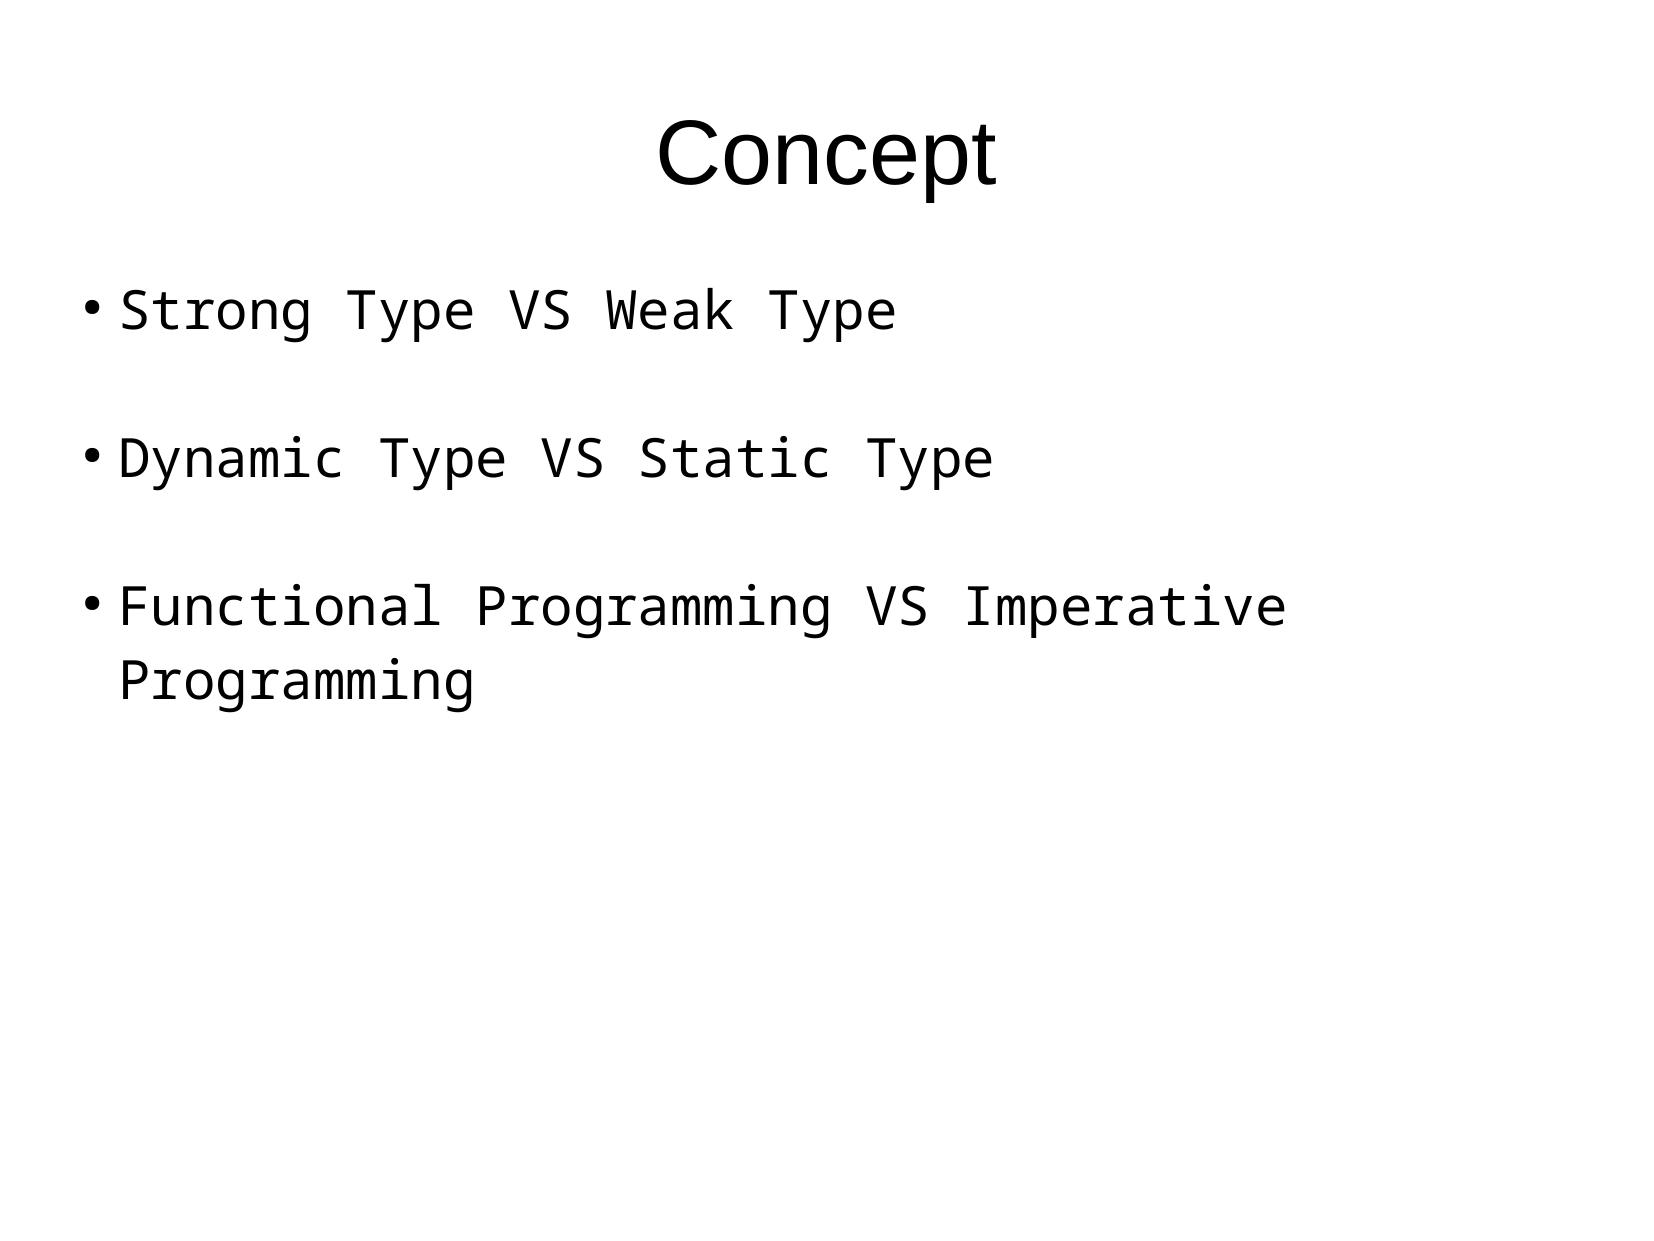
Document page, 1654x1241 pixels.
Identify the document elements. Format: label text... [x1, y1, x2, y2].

title Concept [82, 49, 1571, 257]
subtitle Strong Type VS Weak Type Dynamic Type VS Static Type Functional Programming VS Imperative Programming [82, 290, 1571, 697]
